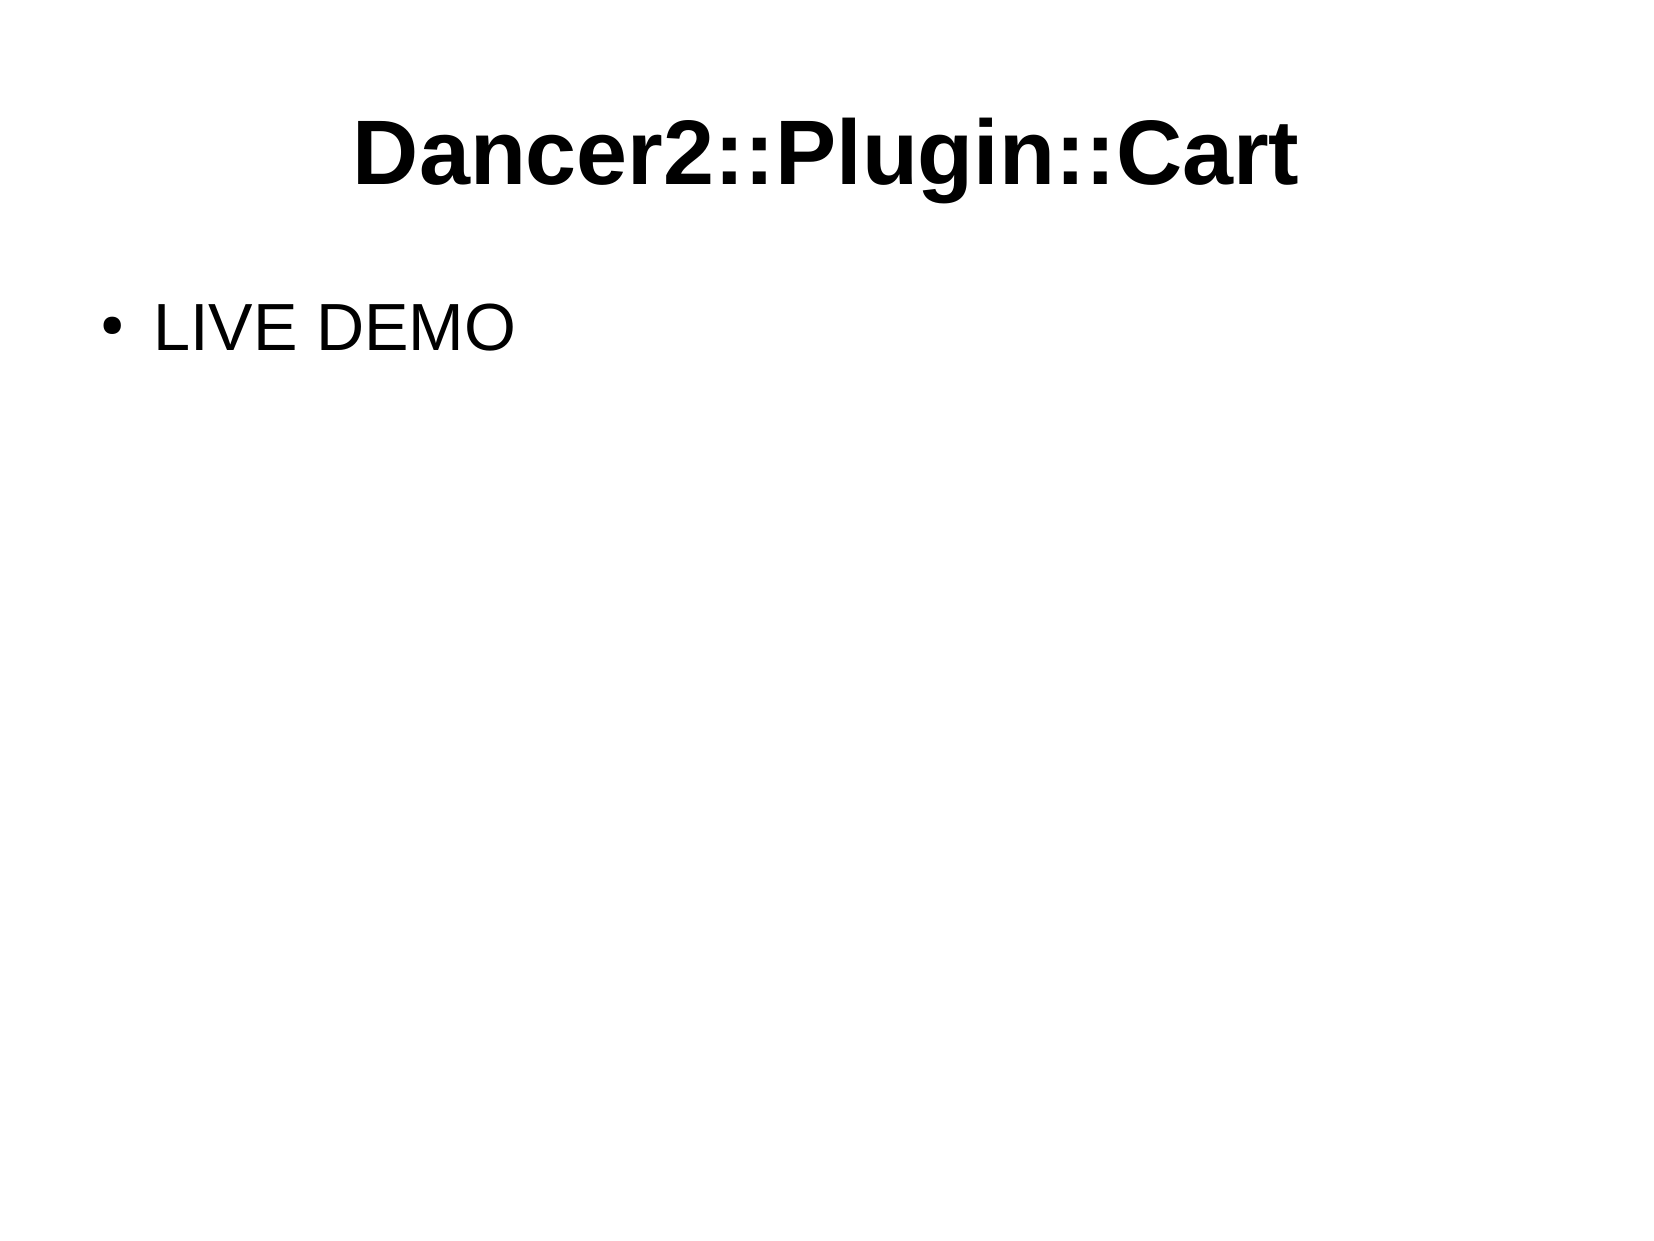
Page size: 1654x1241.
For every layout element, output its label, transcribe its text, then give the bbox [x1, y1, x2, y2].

title Dancer2::Plugin::Cart [82, 49, 1571, 257]
list LIVE DEMO [82, 290, 1571, 1010]
